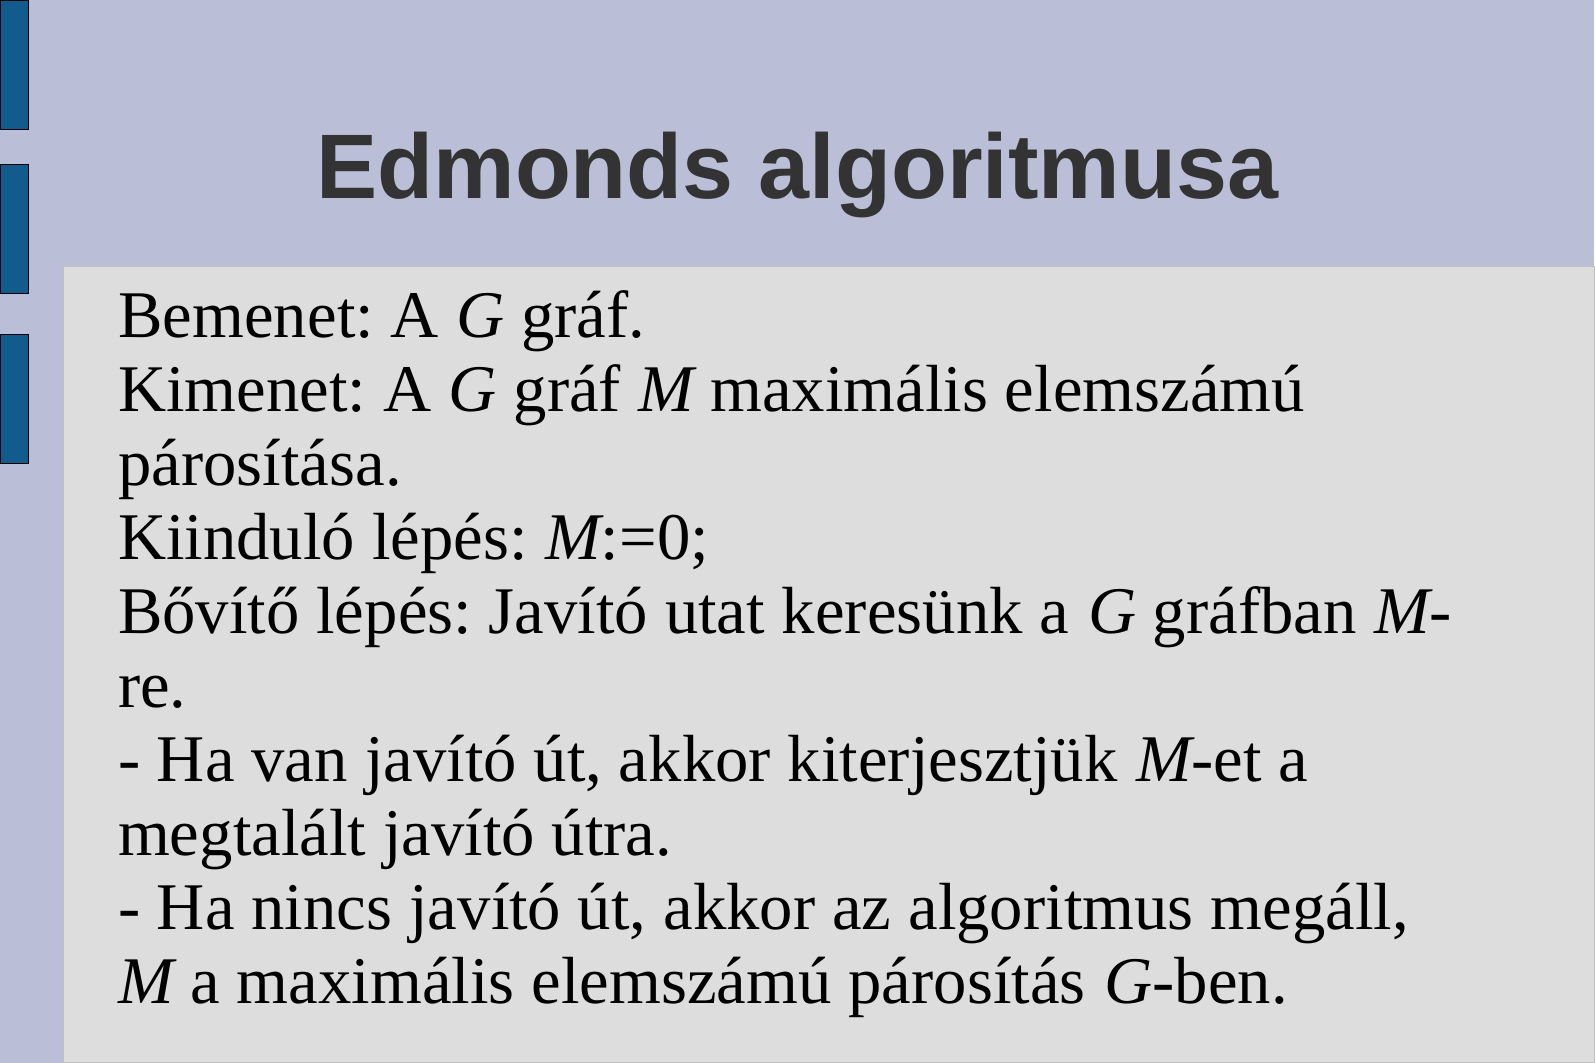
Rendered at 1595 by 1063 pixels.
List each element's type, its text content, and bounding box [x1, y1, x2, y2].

title Edmonds algoritmusa [117, 85, 1479, 249]
subtitle Bemenet: A G gráf. Kimenet: A G gráf M maximális elemszámú párosítása. Kiinduló lépés: M:=0; Bővítő lépés: Javító utat keresünk a G gráfban M-re. - Ha van javító út, akkor kiterjesztjük M-et a megtalált javító útra. - Ha nincs javító út, akkor az algoritmus megáll, M a maximális elemszámú párosítás G-ben. [118, 277, 1480, 1063]
